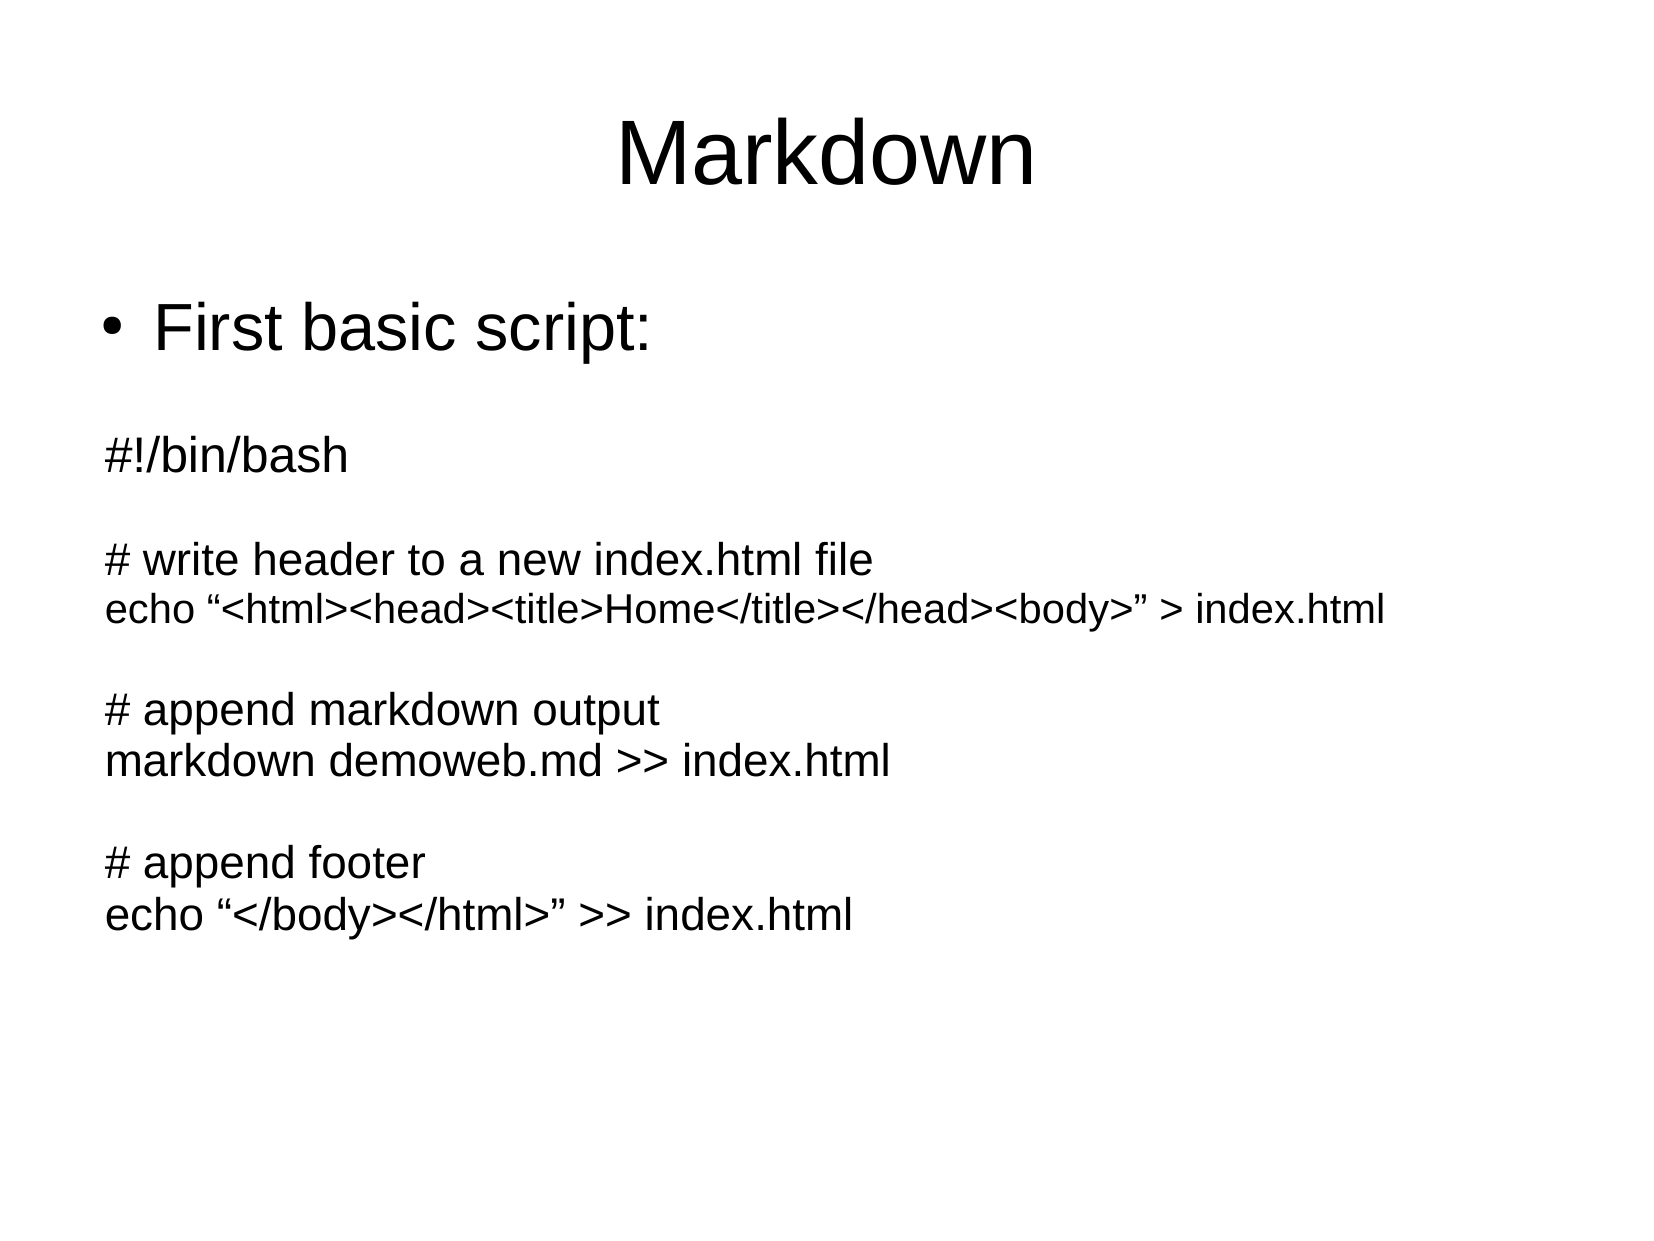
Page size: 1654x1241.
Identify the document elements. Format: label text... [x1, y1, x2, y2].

text_box #!/bin/bash # write header to a new index.html file echo “<html><head><title>Home</title></head><body>” > index.html # append markdown output markdown demoweb.md >> index.html # append footer echo “</body></html>” >> index.html [90, 420, 1516, 1006]
title Markdown [82, 49, 1571, 257]
list First basic script: [82, 290, 1571, 1010]
